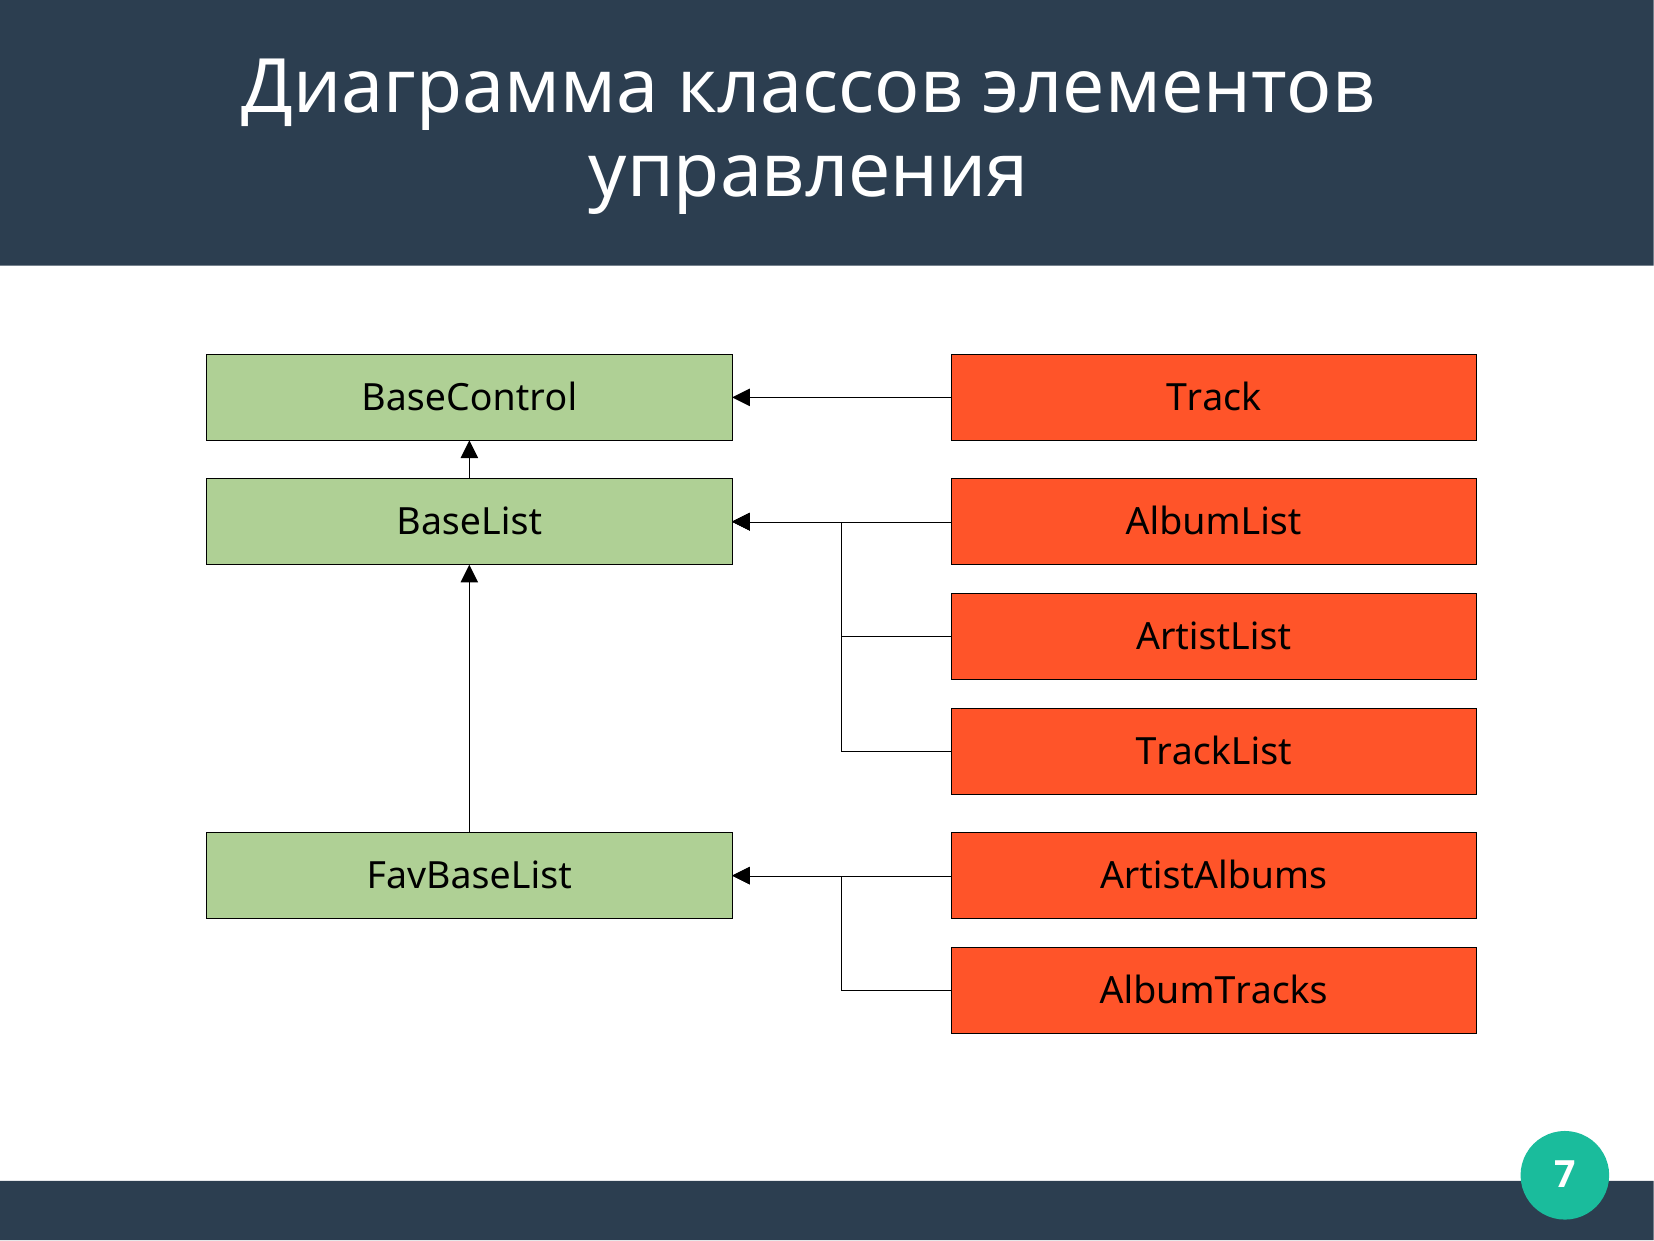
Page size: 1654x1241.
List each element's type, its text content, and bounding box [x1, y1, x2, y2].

text_box AlbumTracks [951, 947, 1477, 1034]
text_box Track [951, 354, 1477, 441]
title Диаграмма классов элементов управления [88, 29, 1530, 225]
text_box BaseControl [206, 354, 733, 441]
text_box ArtistList [951, 593, 1477, 680]
text_box TrackList [951, 708, 1477, 795]
text_box ArtistAlbums [951, 832, 1477, 919]
text_box FavBaseList [206, 832, 733, 919]
text_box BaseList [206, 478, 733, 565]
text_box AlbumList [951, 478, 1477, 565]
